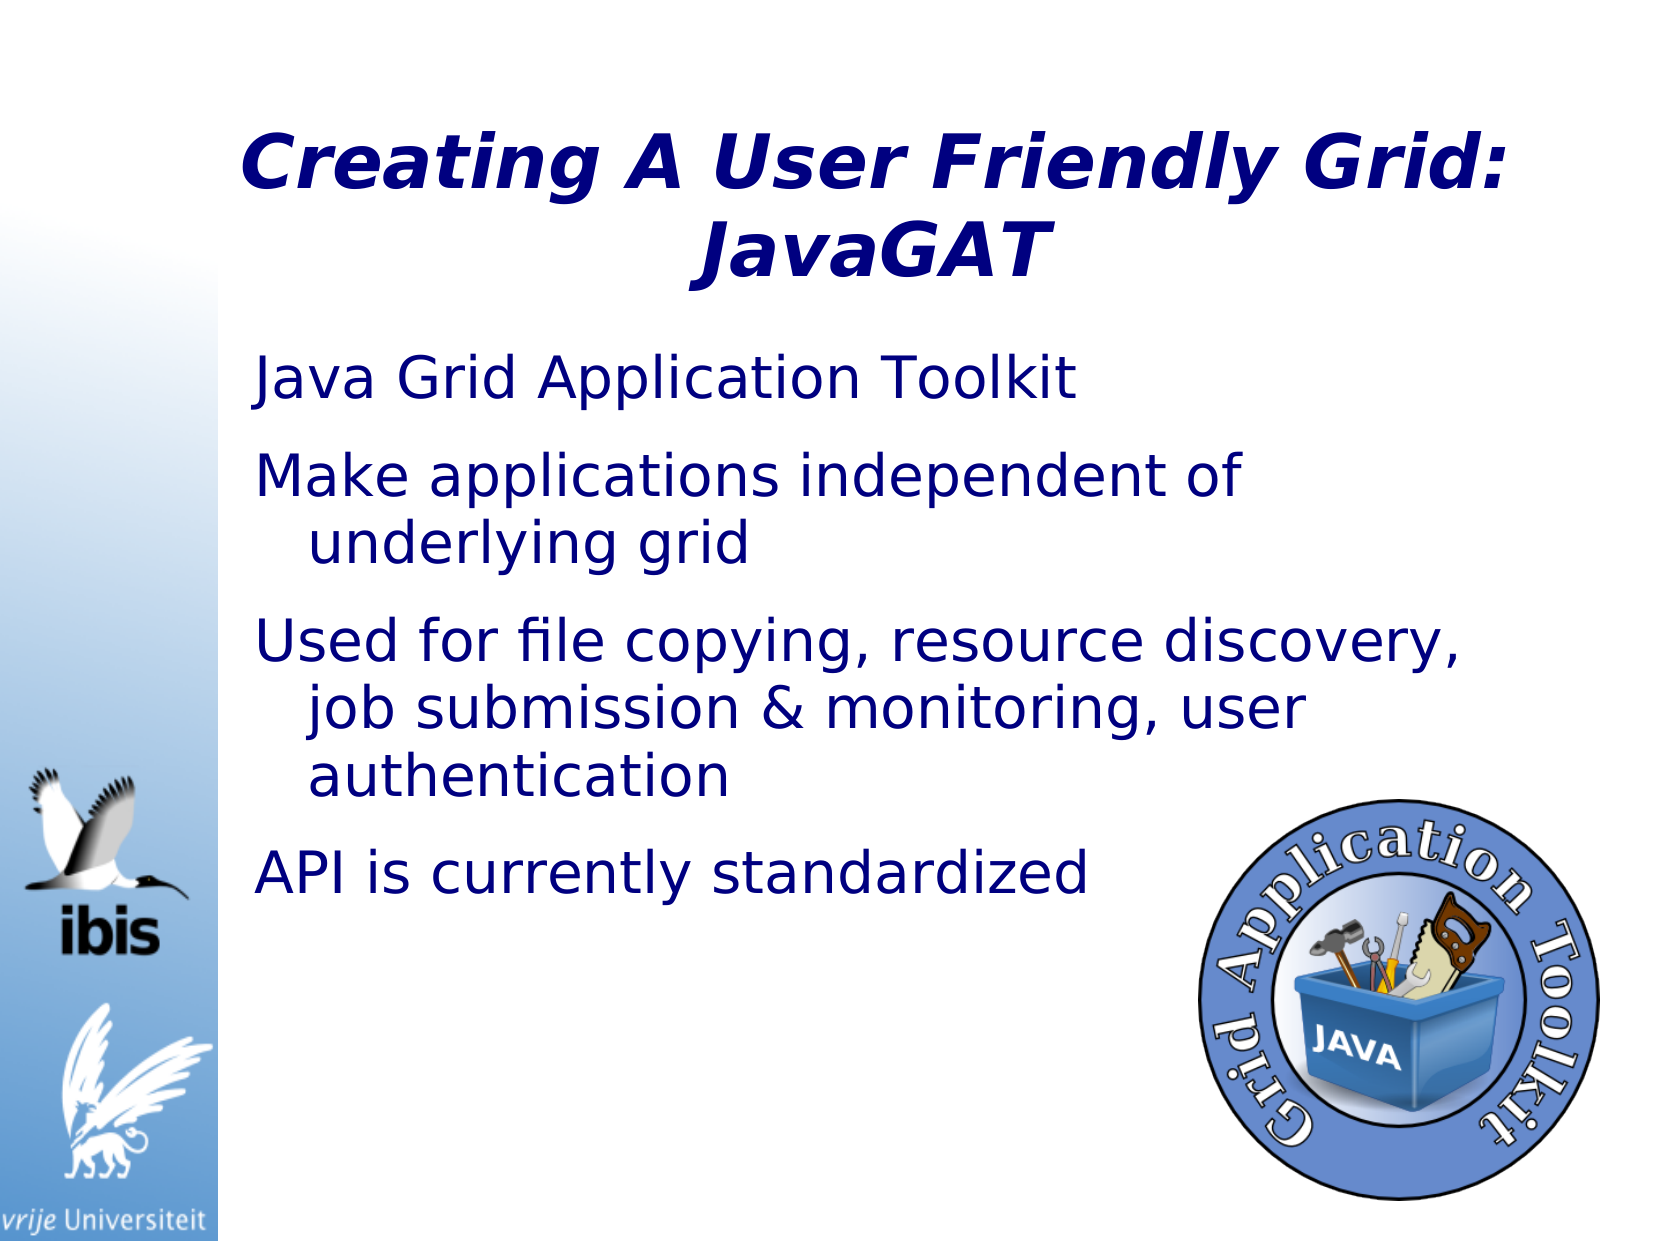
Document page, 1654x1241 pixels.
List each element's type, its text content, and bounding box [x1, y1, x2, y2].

list Java Grid Application Toolkit Make applications independent of underlying grid Used for file copying, resource discovery, job submission & monitoring, user authentication API is currently standardized (SAGA) [236, 344, 1566, 1196]
picture [1198, 799, 1600, 1201]
title Creating A User Friendly Grid: JavaGAT [219, 102, 1534, 311]
picture [0, 0, 218, 1241]
